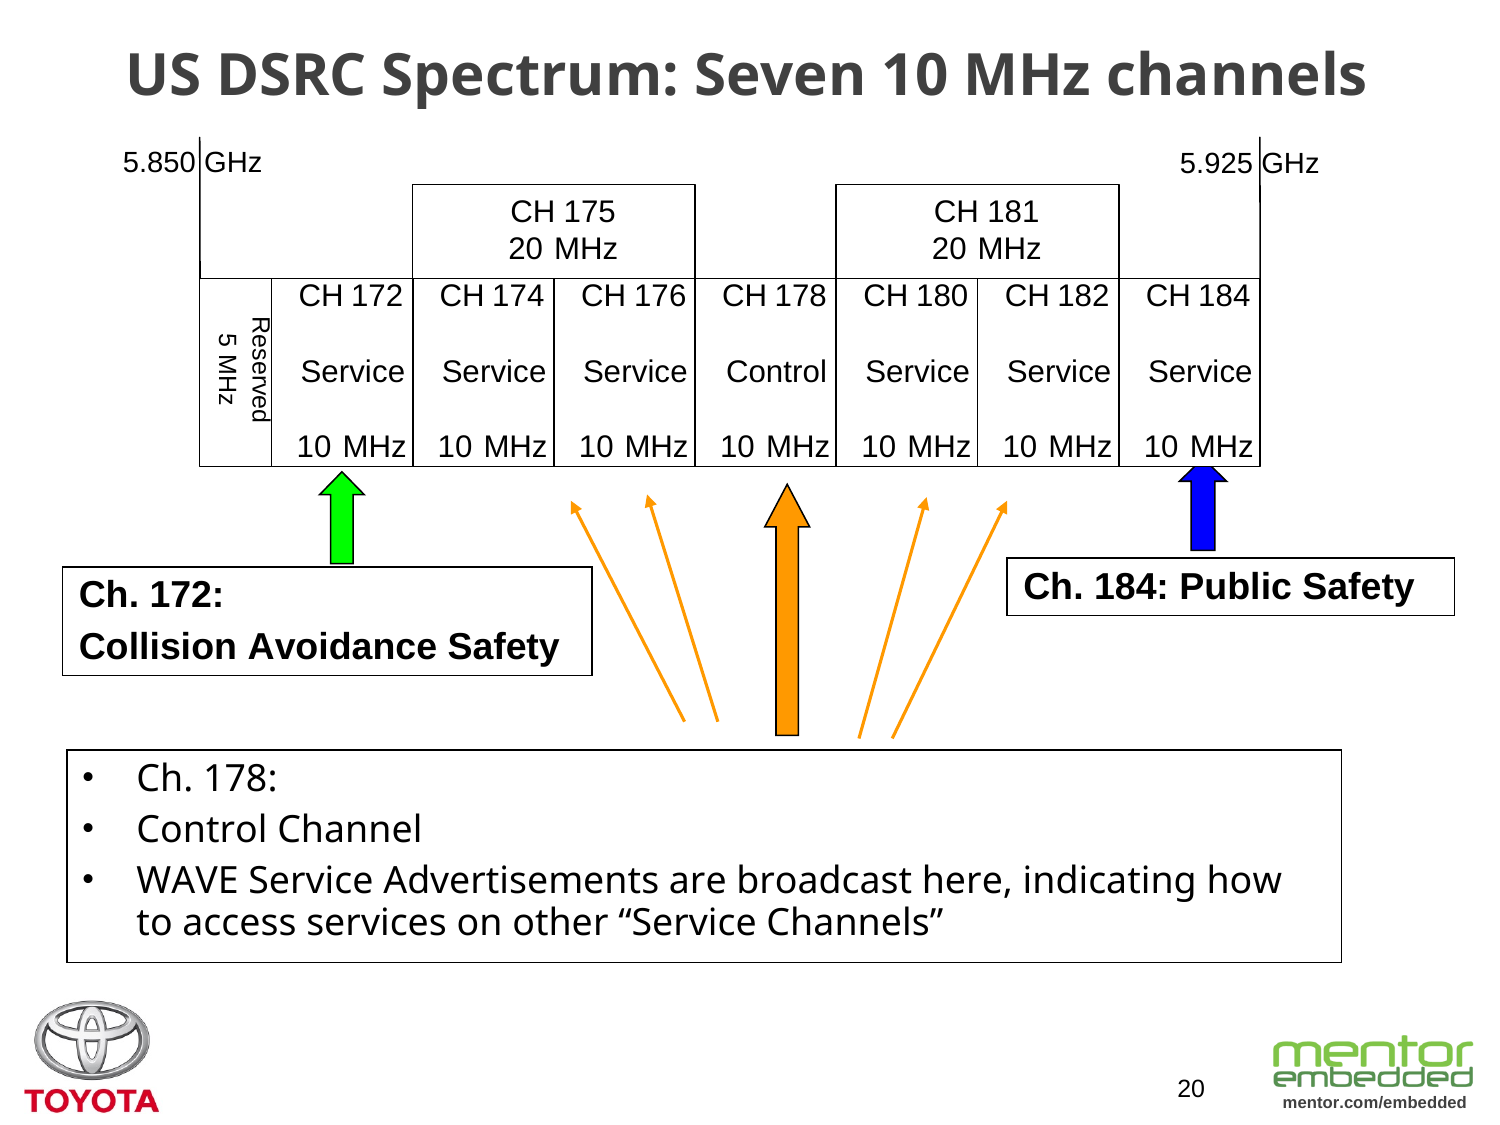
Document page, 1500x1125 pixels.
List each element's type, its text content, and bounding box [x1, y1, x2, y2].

text_box CH [722, 278, 774, 314]
text_box 180 [916, 279, 969, 314]
picture [1268, 1030, 1476, 1092]
text_box 184 [1198, 278, 1251, 314]
text_box [837, 185, 1118, 278]
picture [24, 998, 163, 1114]
text_box Service [583, 354, 688, 390]
text_box MHz [483, 429, 548, 465]
text_box Service [865, 354, 971, 390]
text_box 181 [987, 194, 1049, 230]
text_box 10 [861, 429, 906, 465]
text_box CH [1145, 278, 1198, 314]
text_box CH [510, 194, 563, 230]
text_box CH [1004, 279, 1057, 314]
text_box [837, 279, 977, 466]
text_box Service [1006, 354, 1112, 390]
text_box [413, 185, 694, 278]
text_box [555, 279, 694, 466]
text_box 20 [508, 231, 553, 267]
text_box MHz [766, 429, 831, 465]
text_box 10 [578, 429, 623, 465]
text_box 172 [350, 278, 404, 314]
text_box 182 [1057, 279, 1110, 314]
text_box Ch. 184: Public Safety [1007, 558, 1455, 616]
text_box 10 [437, 429, 482, 465]
text_box [319, 471, 365, 564]
text_box 10 [1143, 429, 1188, 465]
text_box 10 [1002, 429, 1047, 465]
text_box [978, 279, 1118, 466]
text_box Control [725, 354, 828, 390]
text_box [764, 484, 810, 736]
text_box MHz [907, 429, 972, 465]
text_box [200, 279, 271, 466]
text_box Ch. 172: Collision Avoidance Safety [62, 566, 592, 676]
text_box CH [863, 279, 916, 314]
text_box CH [580, 279, 634, 314]
text_box Service [441, 354, 547, 390]
text_box MHz [624, 429, 689, 465]
text_box 174 [492, 279, 545, 314]
text_box 10 [296, 429, 341, 465]
text_box CH [933, 194, 987, 230]
text_box Service [300, 354, 406, 390]
text_box 5.925 GHz [1180, 147, 1329, 181]
text_box MHz [1189, 429, 1255, 465]
text_box Ch. 178: Control Channel WAVE Service Advertisements are broadcast here, indicating how to access services on other “Service Channels” [66, 750, 1342, 963]
text_box 175 [563, 194, 625, 230]
text_box [1179, 467, 1227, 551]
text_box Reserved [246, 316, 271, 424]
text_box MHz [977, 231, 1043, 267]
text_box Service [1147, 354, 1253, 390]
text_box MHz [554, 231, 619, 267]
text_box [272, 279, 412, 466]
text_box 178 [774, 278, 828, 314]
text_box [696, 279, 835, 466]
text_box CH [298, 278, 350, 314]
text_box MHz [1048, 429, 1113, 465]
text_box 20 [931, 231, 976, 267]
text_box 5.850 GHz [122, 146, 272, 179]
text_box [192, 278, 199, 467]
text_box [414, 279, 553, 466]
text_box [1120, 279, 1259, 466]
text_box US DSRC Spectrum: Seven 10 MHz channels [49, 29, 1500, 97]
text_box 10 [719, 429, 764, 465]
text_box 176 [634, 279, 694, 314]
text_box 5 MHz [213, 333, 242, 407]
text_box MHz [342, 429, 407, 465]
text_box CH [439, 279, 492, 314]
